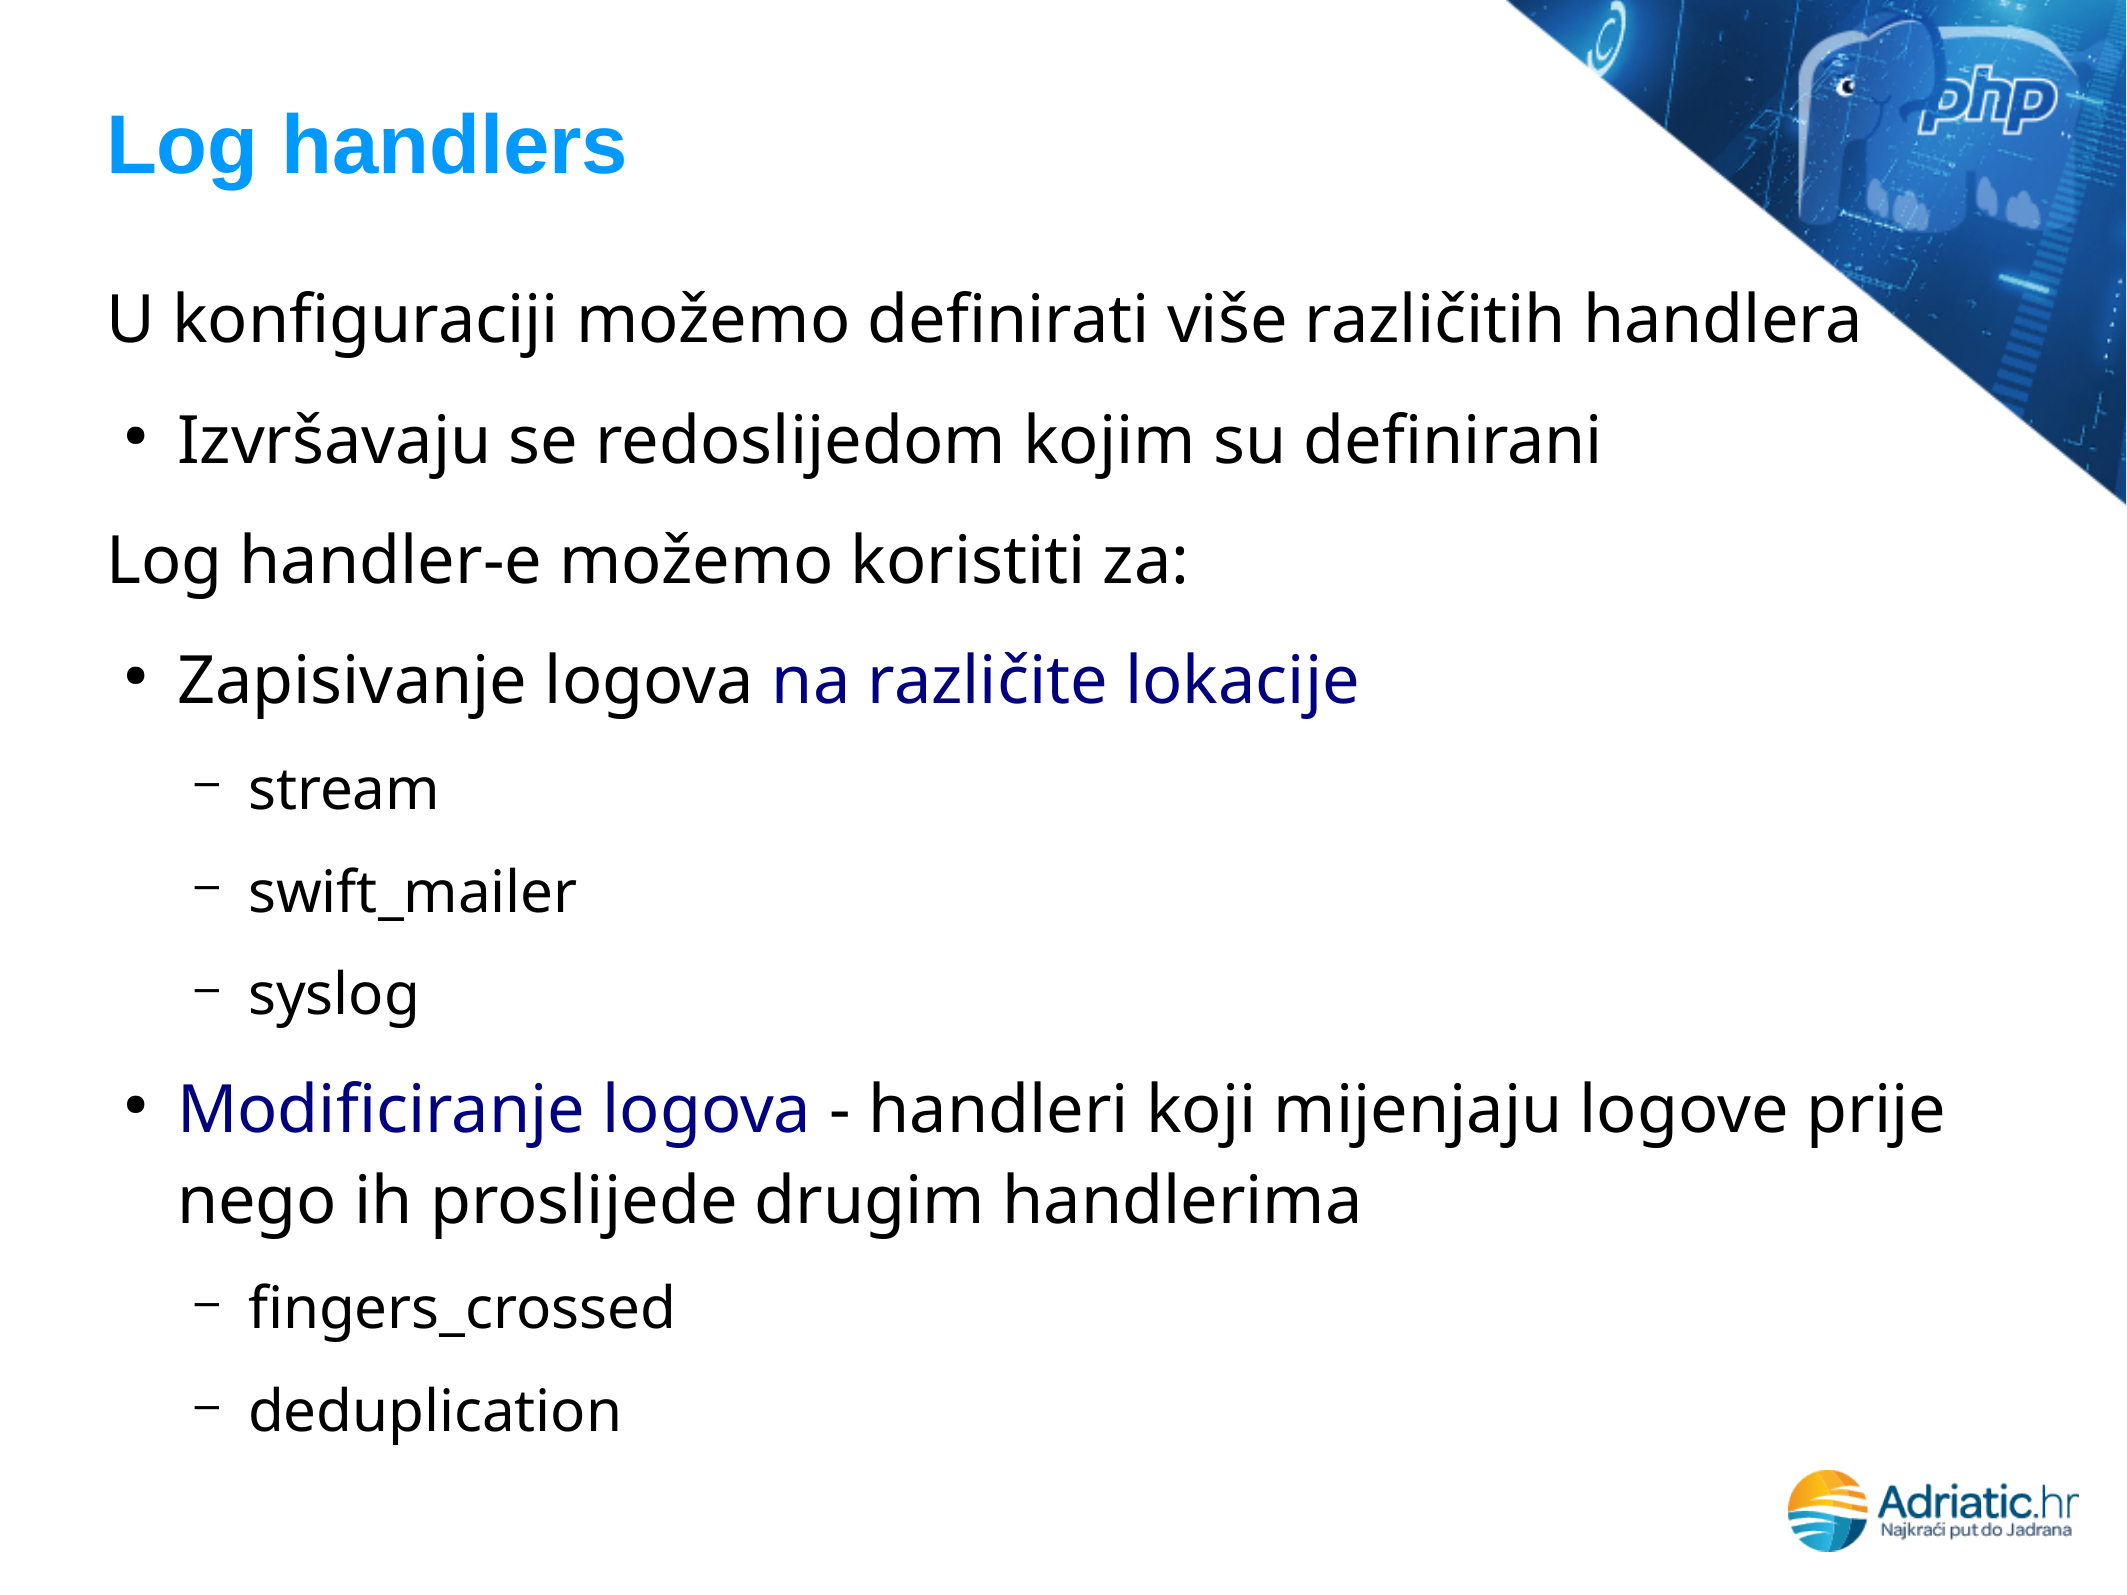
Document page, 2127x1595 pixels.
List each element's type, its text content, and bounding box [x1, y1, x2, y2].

list U konfiguraciji možemo definirati više različitih handlera Izvršavaju se redoslijedom kojim su definirani Log handler-e možemo koristiti za: Zapisivanje logova na različite lokacije stream swift_mailer syslog Modificiranje logova - handleri koji mijenjaju logove prije nego ih proslijede drugim handlerima fingers_crossed deduplication [106, 271, 2020, 1453]
picture [1505, 0, 2127, 625]
title Log handlers [106, 70, 1630, 219]
picture [1788, 1470, 2079, 1552]
